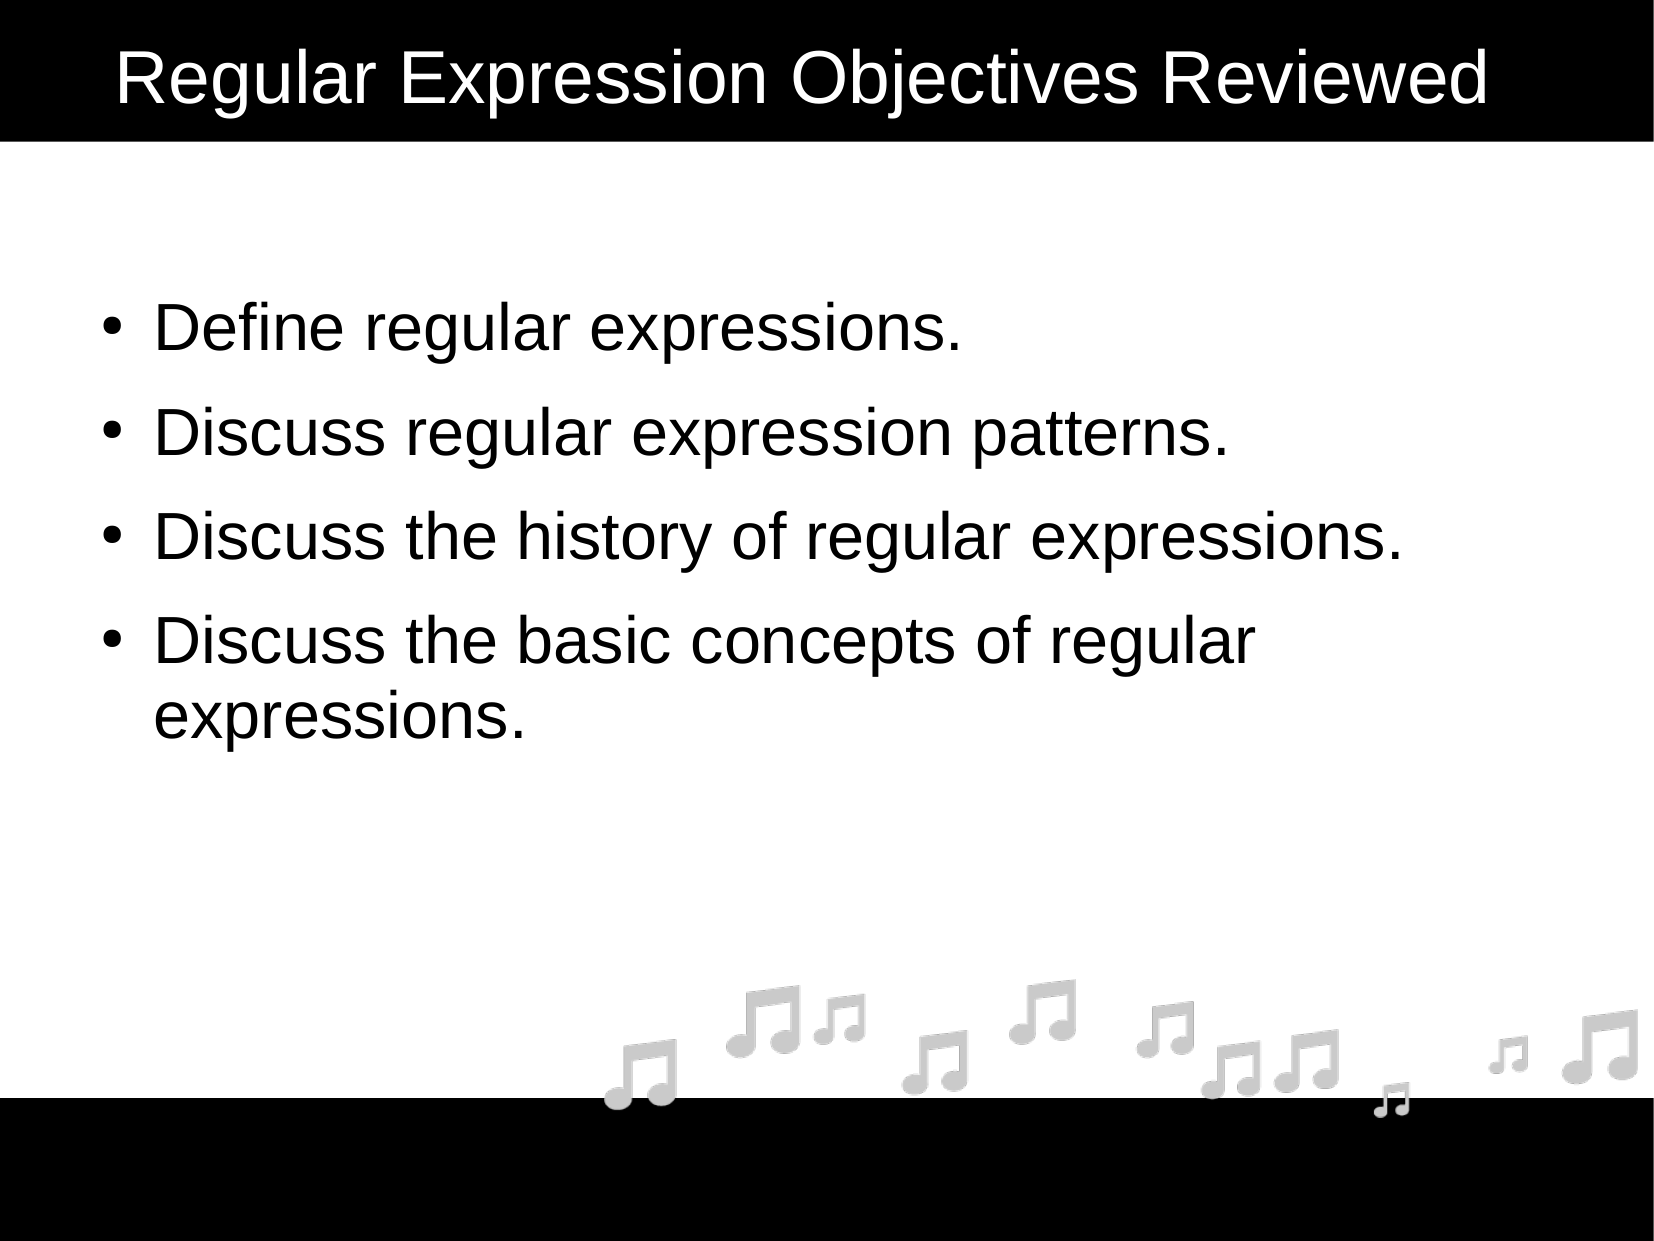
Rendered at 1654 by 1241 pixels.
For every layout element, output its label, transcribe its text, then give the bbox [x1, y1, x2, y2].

list Define regular expressions. Discuss regular expression patterns. Discuss the history of regular expressions. Discuss the basic concepts of regular expressions. [82, 290, 1571, 1010]
title Regular Expression Objectives Reviewed [59, 8, 1548, 148]
